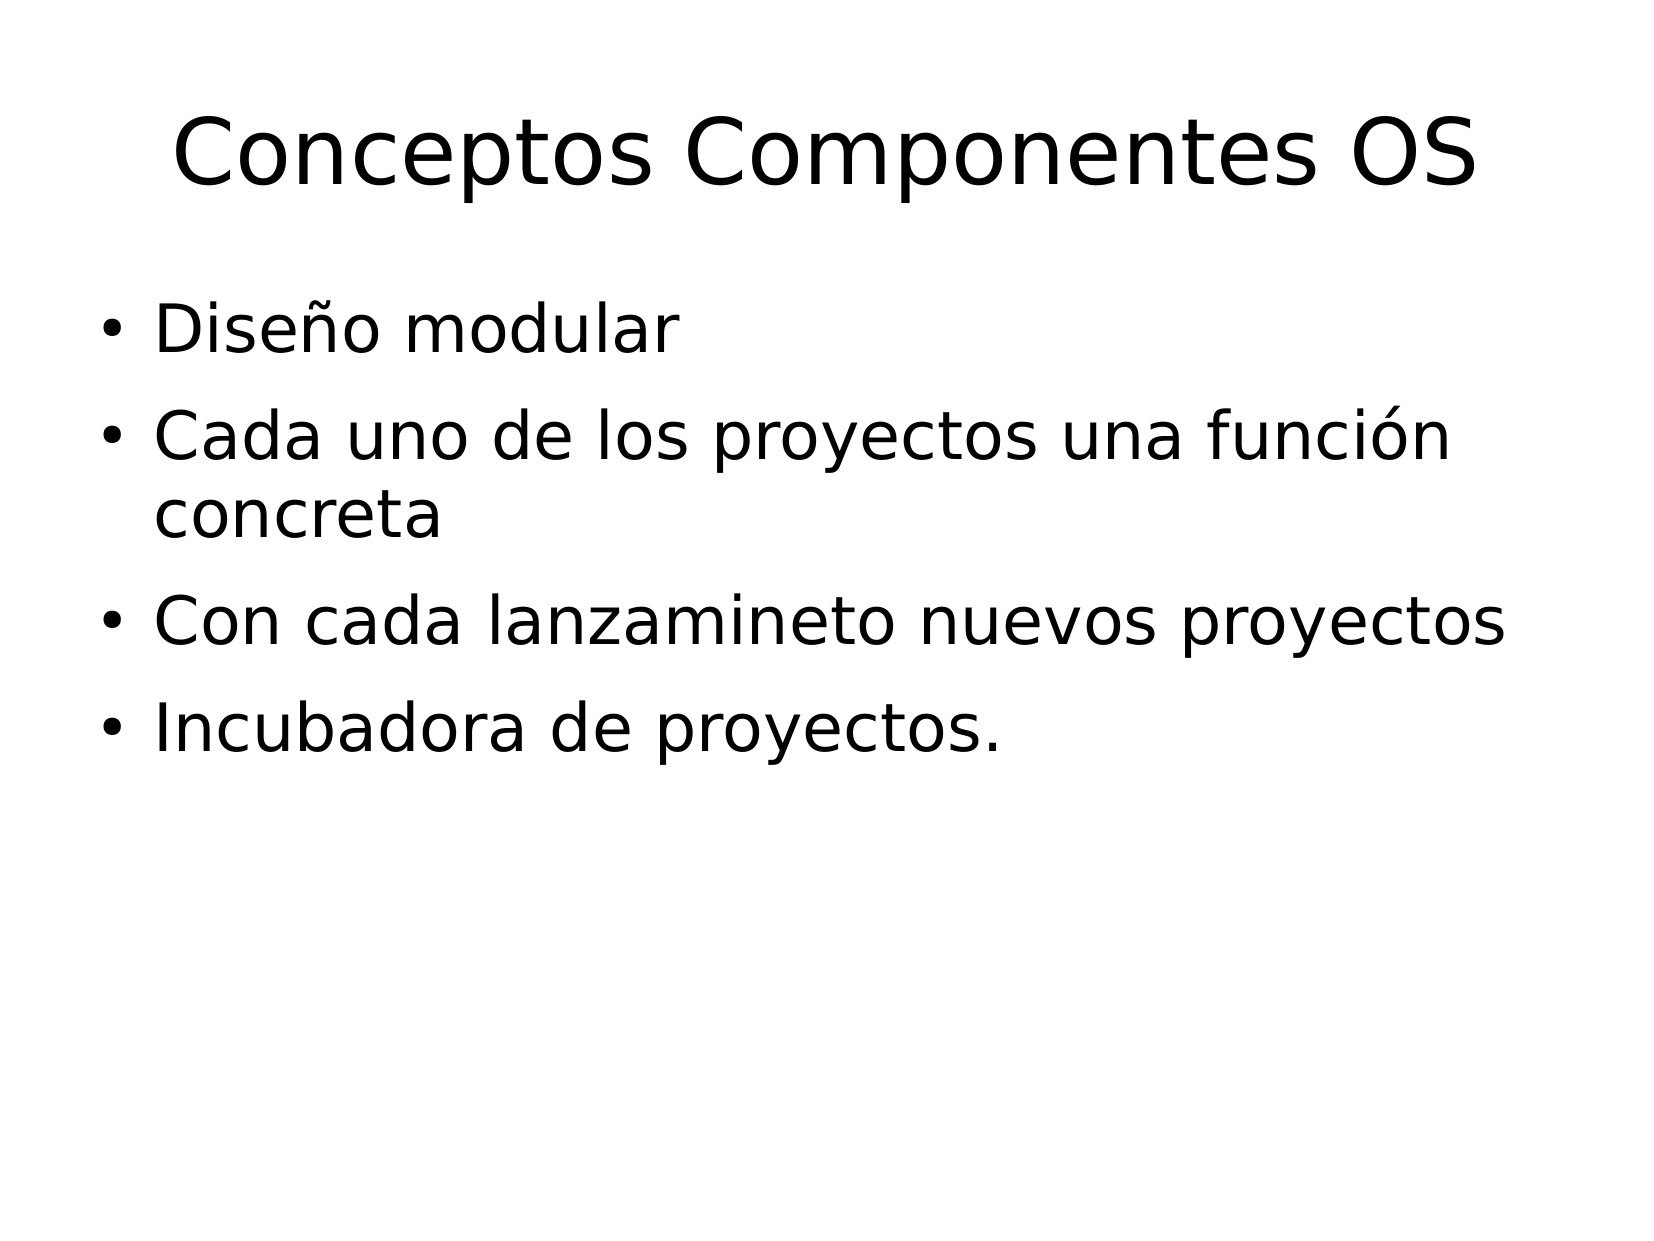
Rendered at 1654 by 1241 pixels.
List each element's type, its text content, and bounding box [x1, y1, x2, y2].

title Conceptos Componentes OS [82, 49, 1571, 257]
list Diseño modular Cada uno de los proyectos una función concreta Con cada lanzamineto nuevos proyectos Incubadora de proyectos. [82, 290, 1571, 1010]
